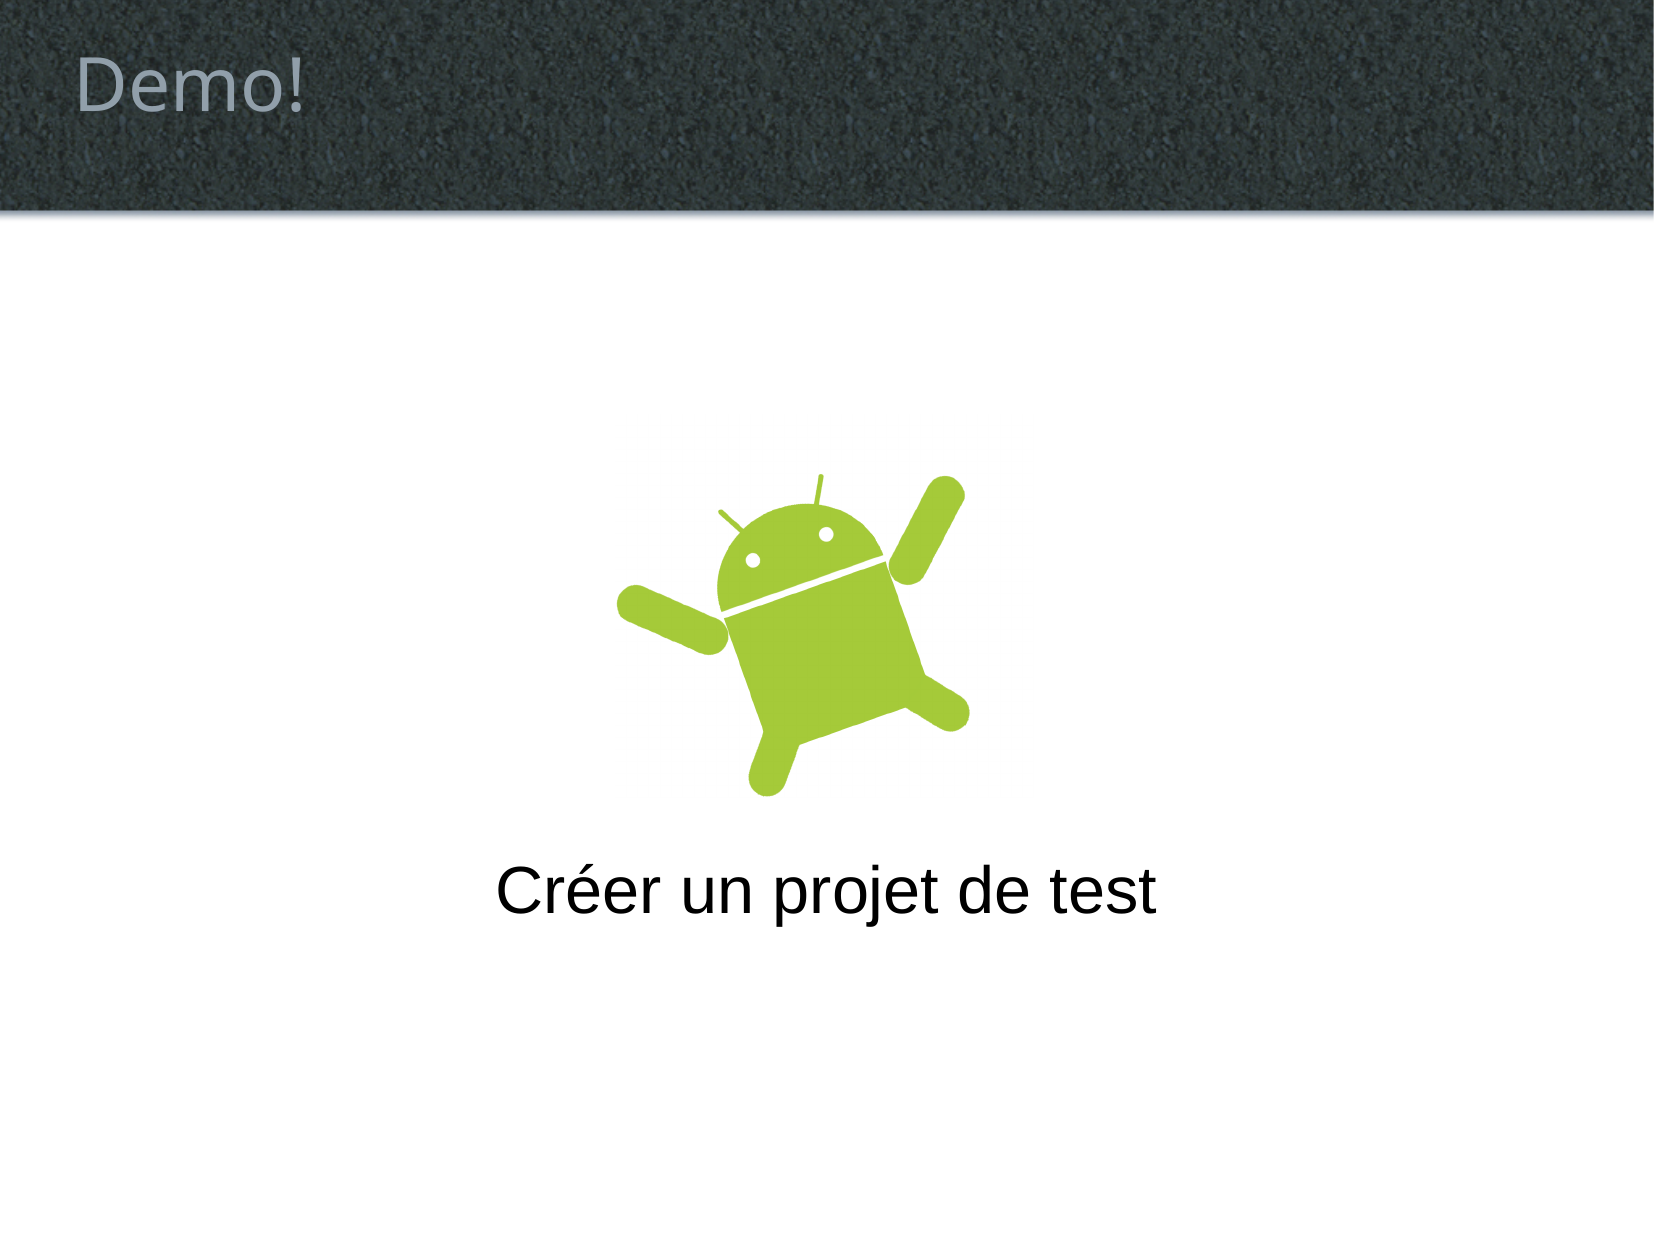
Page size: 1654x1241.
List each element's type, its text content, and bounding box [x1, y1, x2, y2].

subtitle Créer un projet de test [82, 679, 1571, 1102]
text_box Demo! [59, 23, 1554, 205]
picture [0, 0, 1654, 1241]
